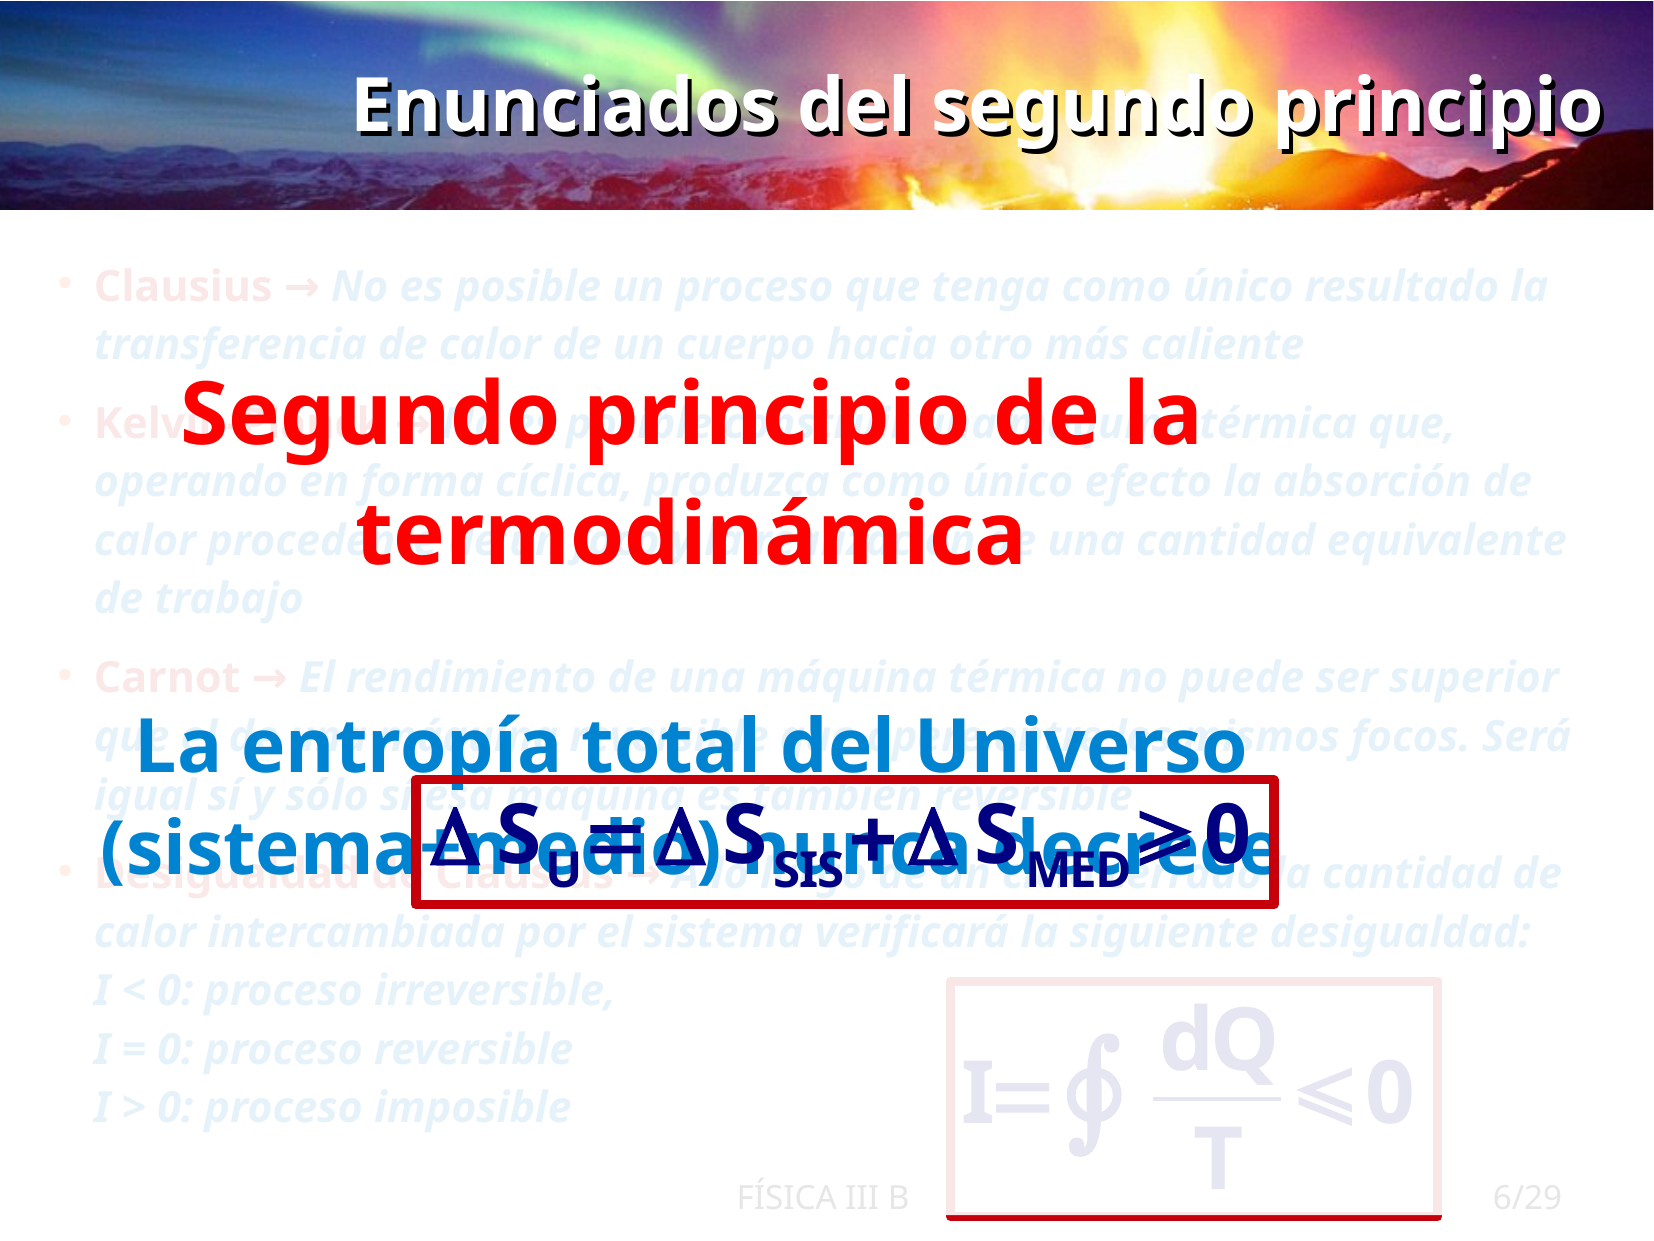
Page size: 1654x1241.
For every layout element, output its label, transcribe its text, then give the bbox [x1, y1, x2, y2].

chart [420, 784, 1270, 901]
title Enunciados del segundo principio [45, 15, 1606, 191]
picture [0, 1, 1654, 210]
text_box Segundo principio de la termodinámica La entropía total del Universo (sistema+medio) nunca decrece [15, 225, 1636, 1216]
